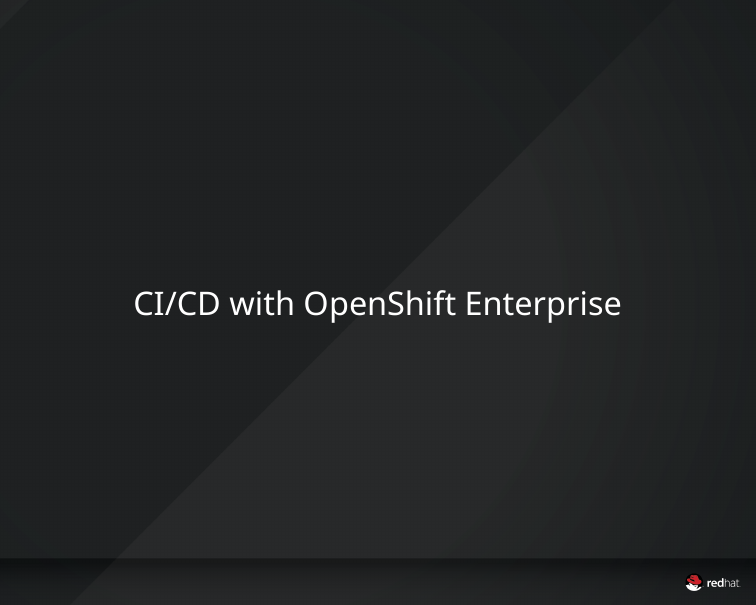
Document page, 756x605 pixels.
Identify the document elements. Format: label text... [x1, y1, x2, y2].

subtitle CI/CD with OpenShift Enterprise [0, 0, 756, 605]
